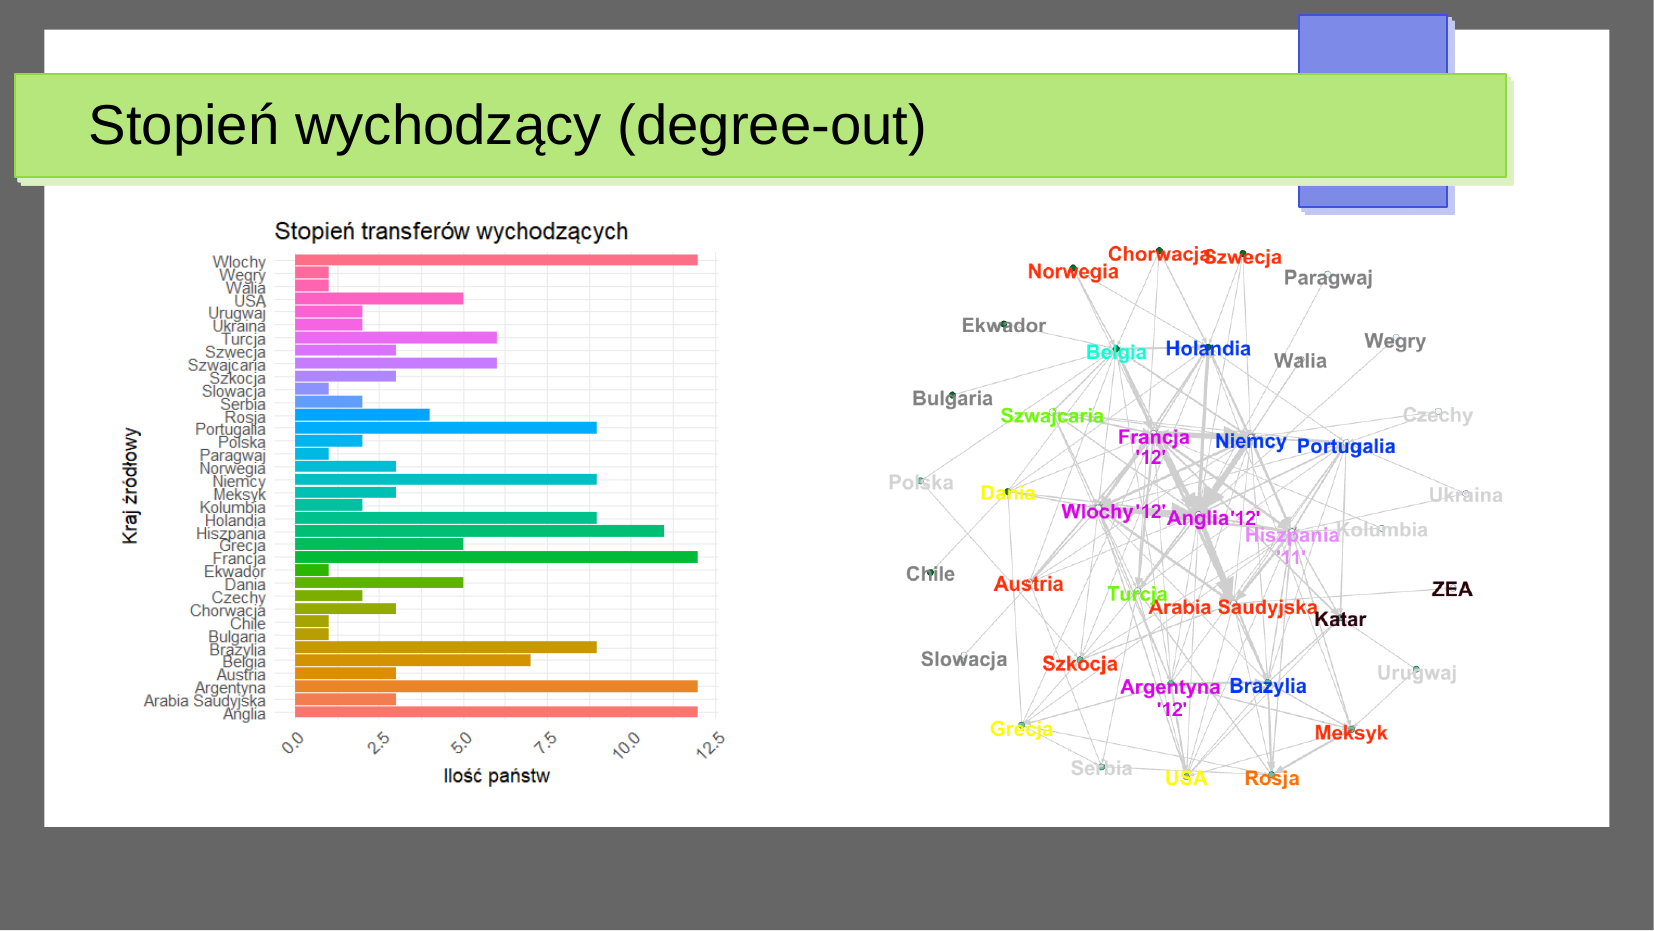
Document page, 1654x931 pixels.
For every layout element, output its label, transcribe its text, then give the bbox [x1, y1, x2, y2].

title Stopień wychodzący (degree-out) [88, 73, 1506, 178]
picture [886, 236, 1506, 798]
picture [103, 210, 739, 802]
